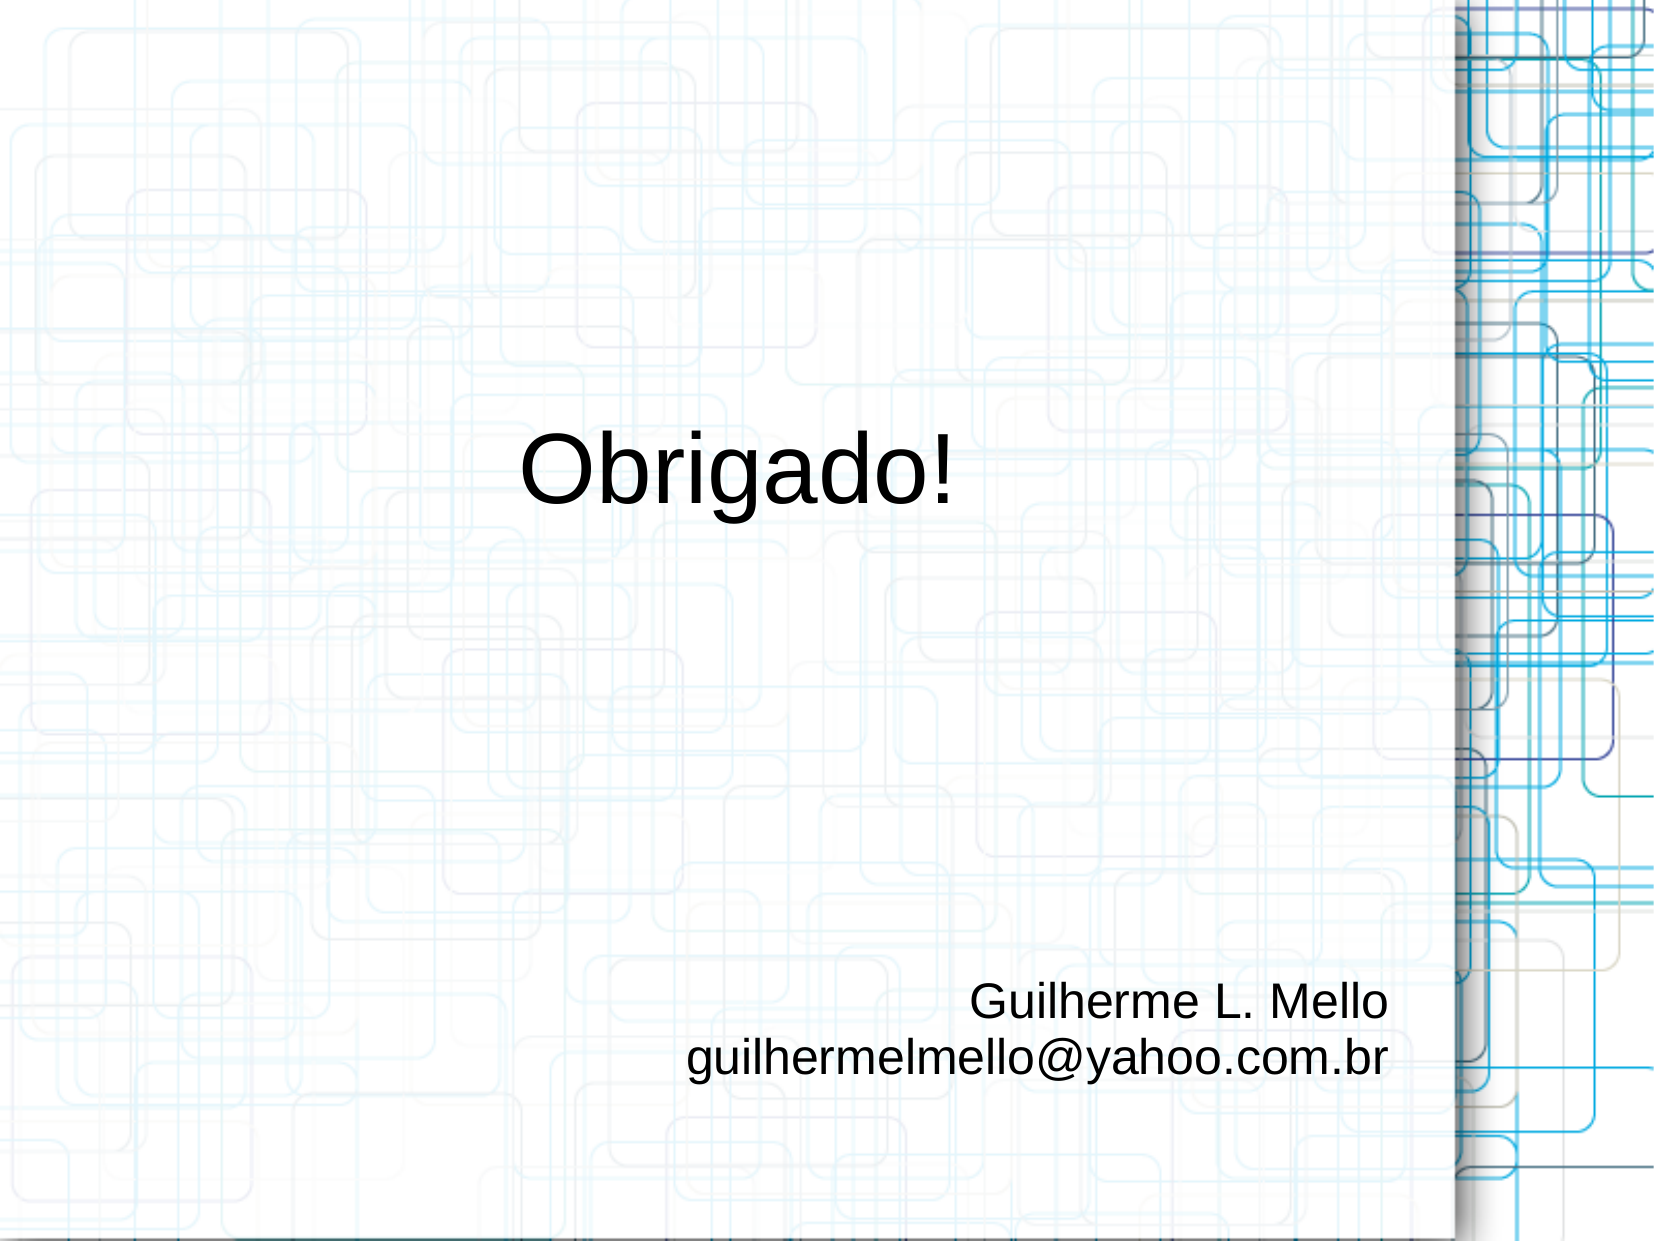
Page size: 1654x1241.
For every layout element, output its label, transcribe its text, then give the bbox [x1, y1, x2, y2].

picture [0, 0, 1654, 1241]
subtitle Obrigado! Guilherme L. Mello guilhermelmello@yahoo.com.br [59, 105, 1418, 1086]
